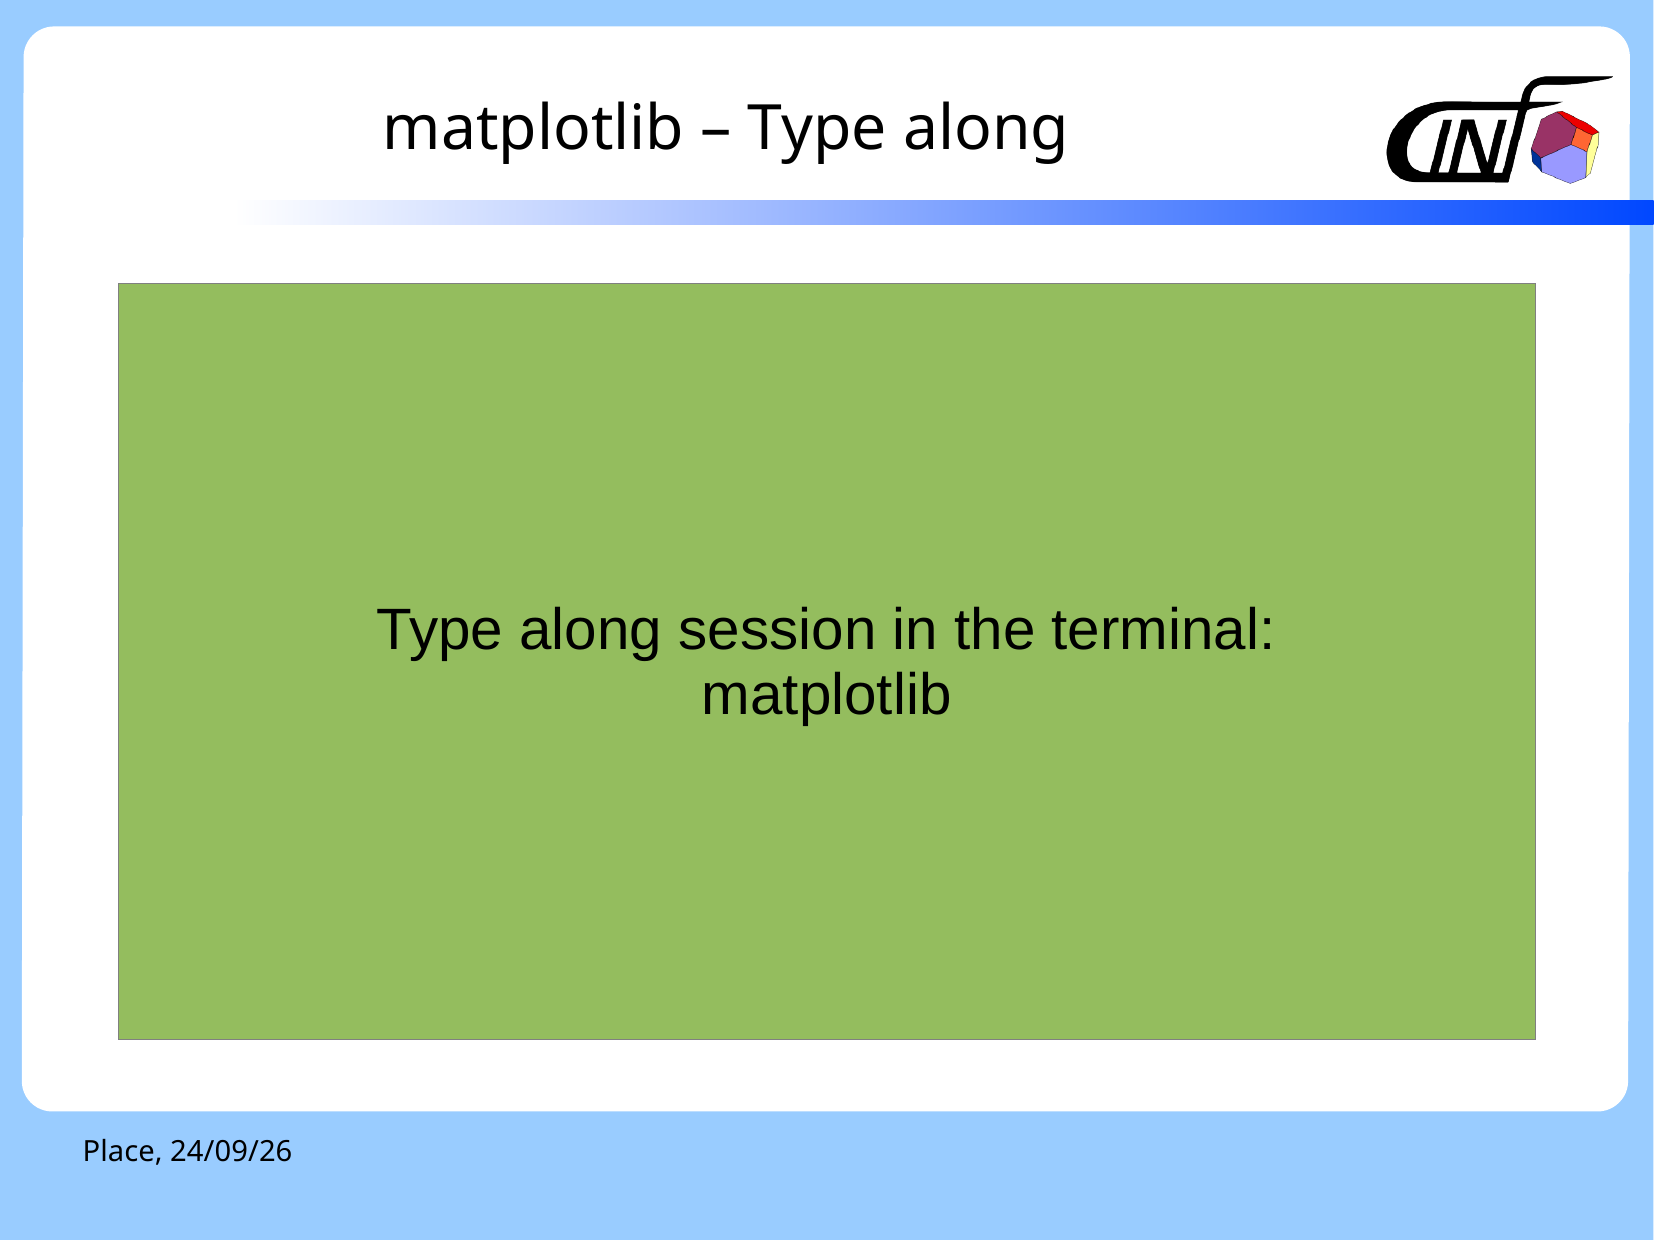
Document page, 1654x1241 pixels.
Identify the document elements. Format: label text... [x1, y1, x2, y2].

title matplotlib – Type along [82, 49, 1371, 201]
text_box Type along session in the terminal: matplotlib [118, 283, 1536, 1040]
picture [1386, 76, 1613, 184]
